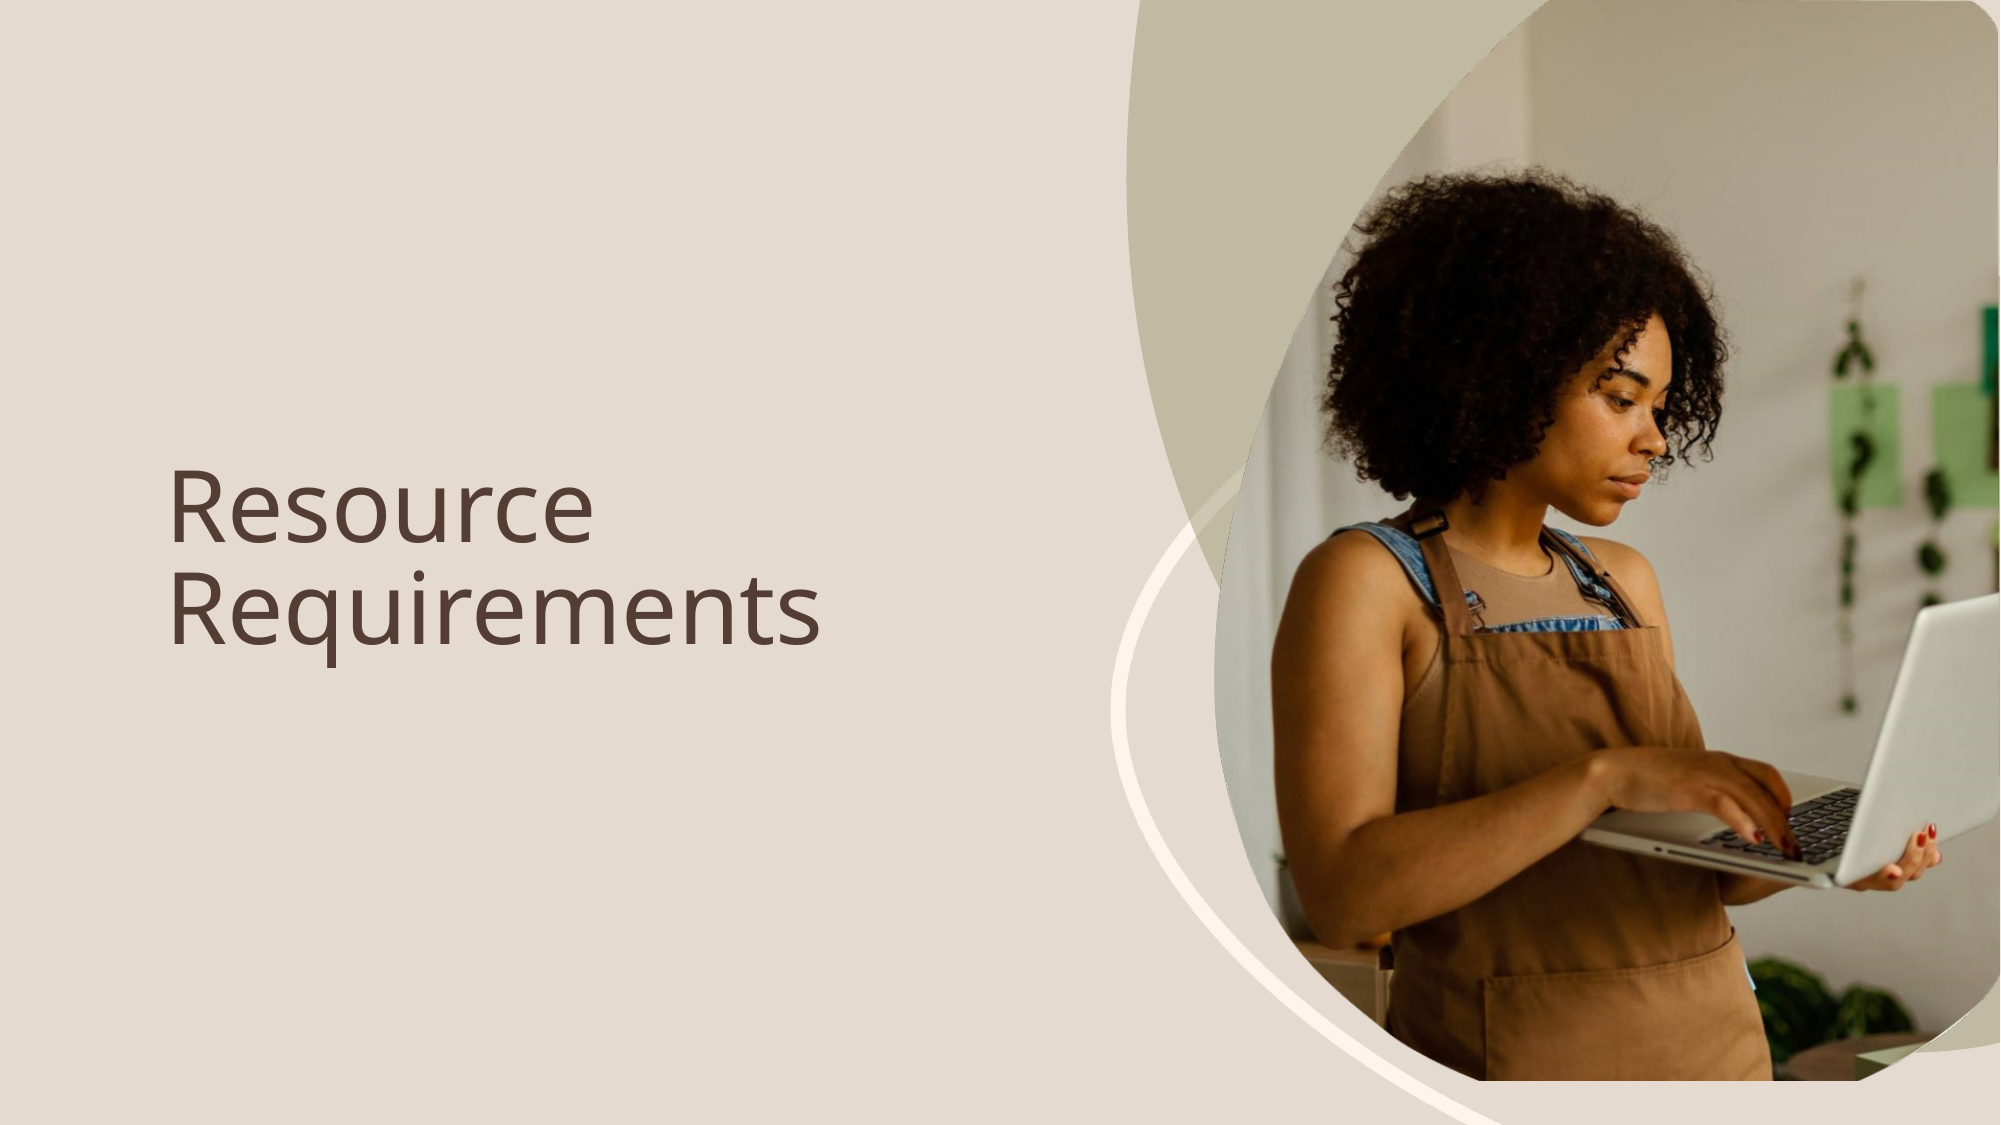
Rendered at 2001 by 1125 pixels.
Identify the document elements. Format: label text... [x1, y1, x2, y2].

picture [1214, 0, 2000, 1081]
title Resource Requirements [150, 149, 1076, 976]
